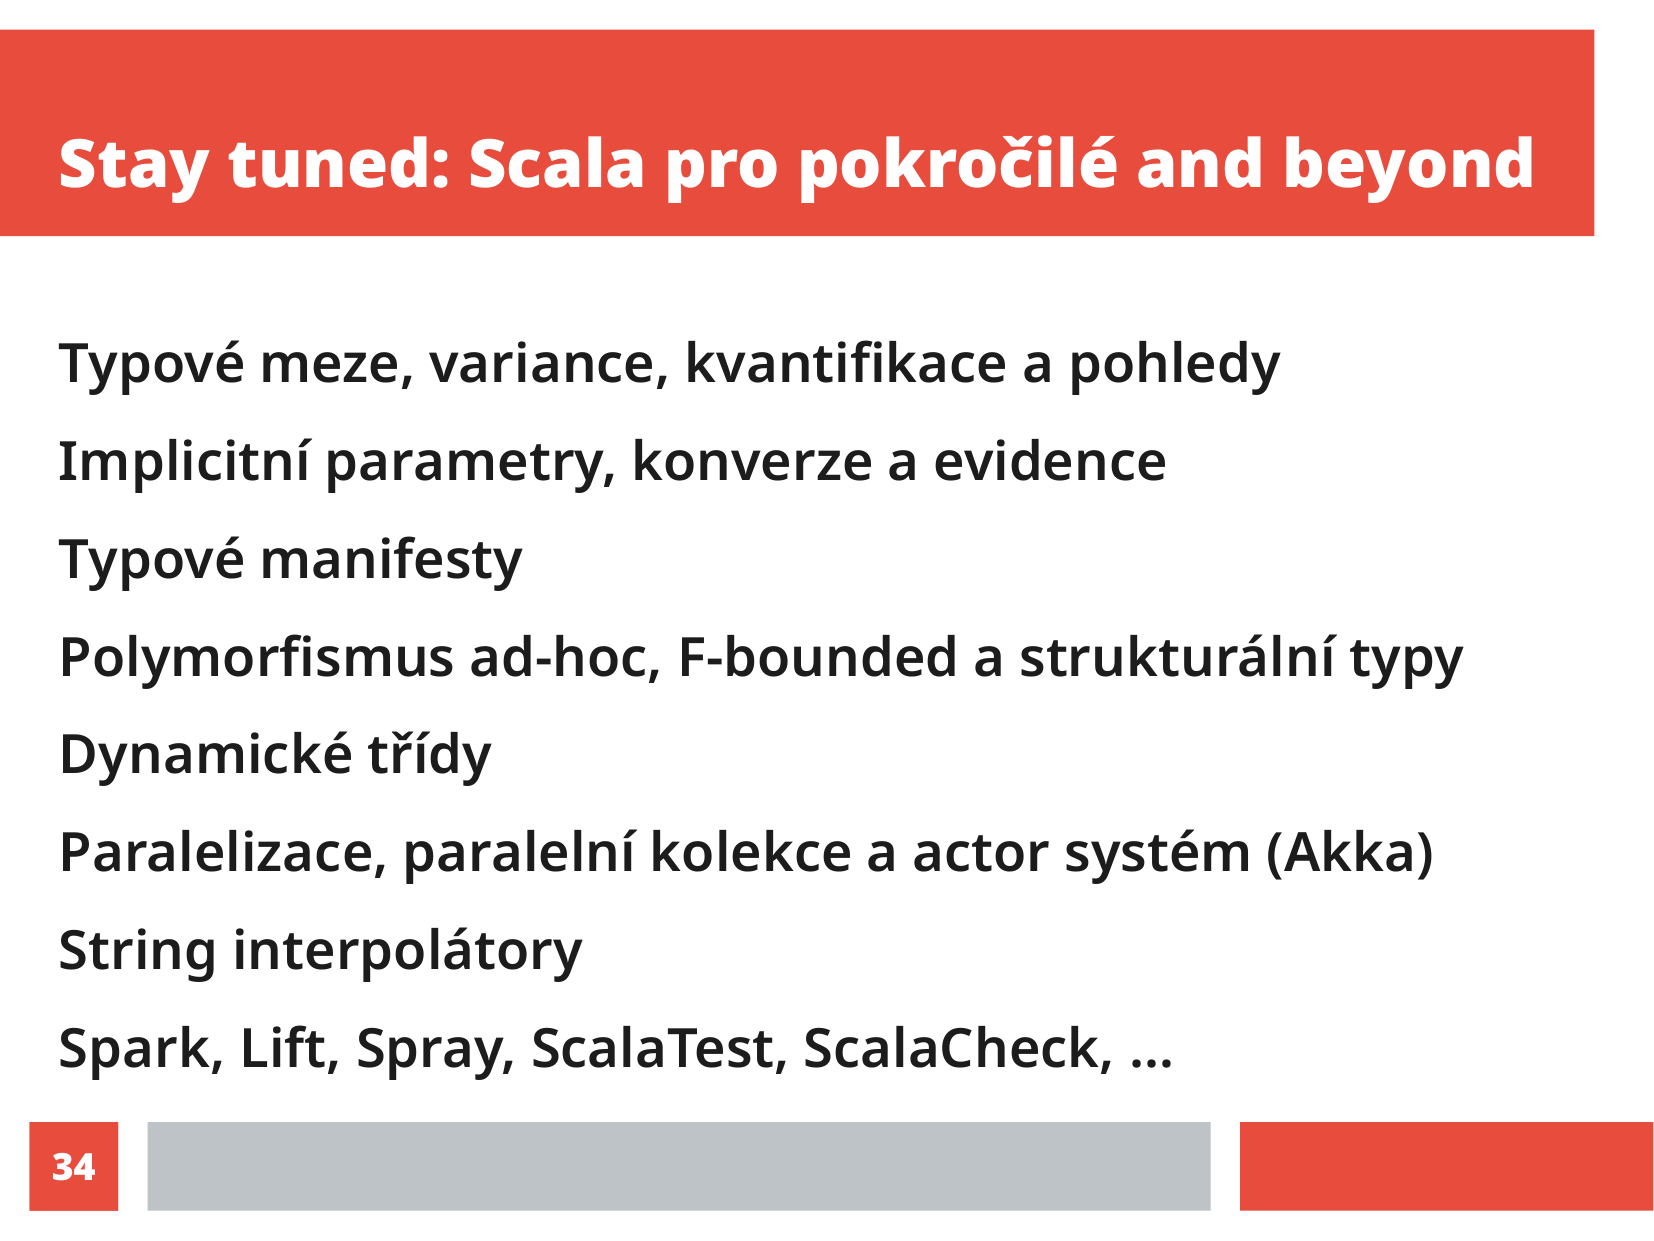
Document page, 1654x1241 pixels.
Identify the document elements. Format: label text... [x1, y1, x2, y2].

title Stay tuned: Scala pro pokročilé and beyond [59, 59, 1595, 207]
list Typové meze, variance, kvantifikace a pohledy Implicitní parametry, konverze a evidence Typové manifesty Polymorfismus ad-hoc, F-bounded a strukturální typy Dynamické třídy Paralelizace, paralelní kolekce a actor systém (Akka) String interpolátory Spark, Lift, Spray, ScalaTest, ScalaCheck, … [59, 324, 1565, 1093]
